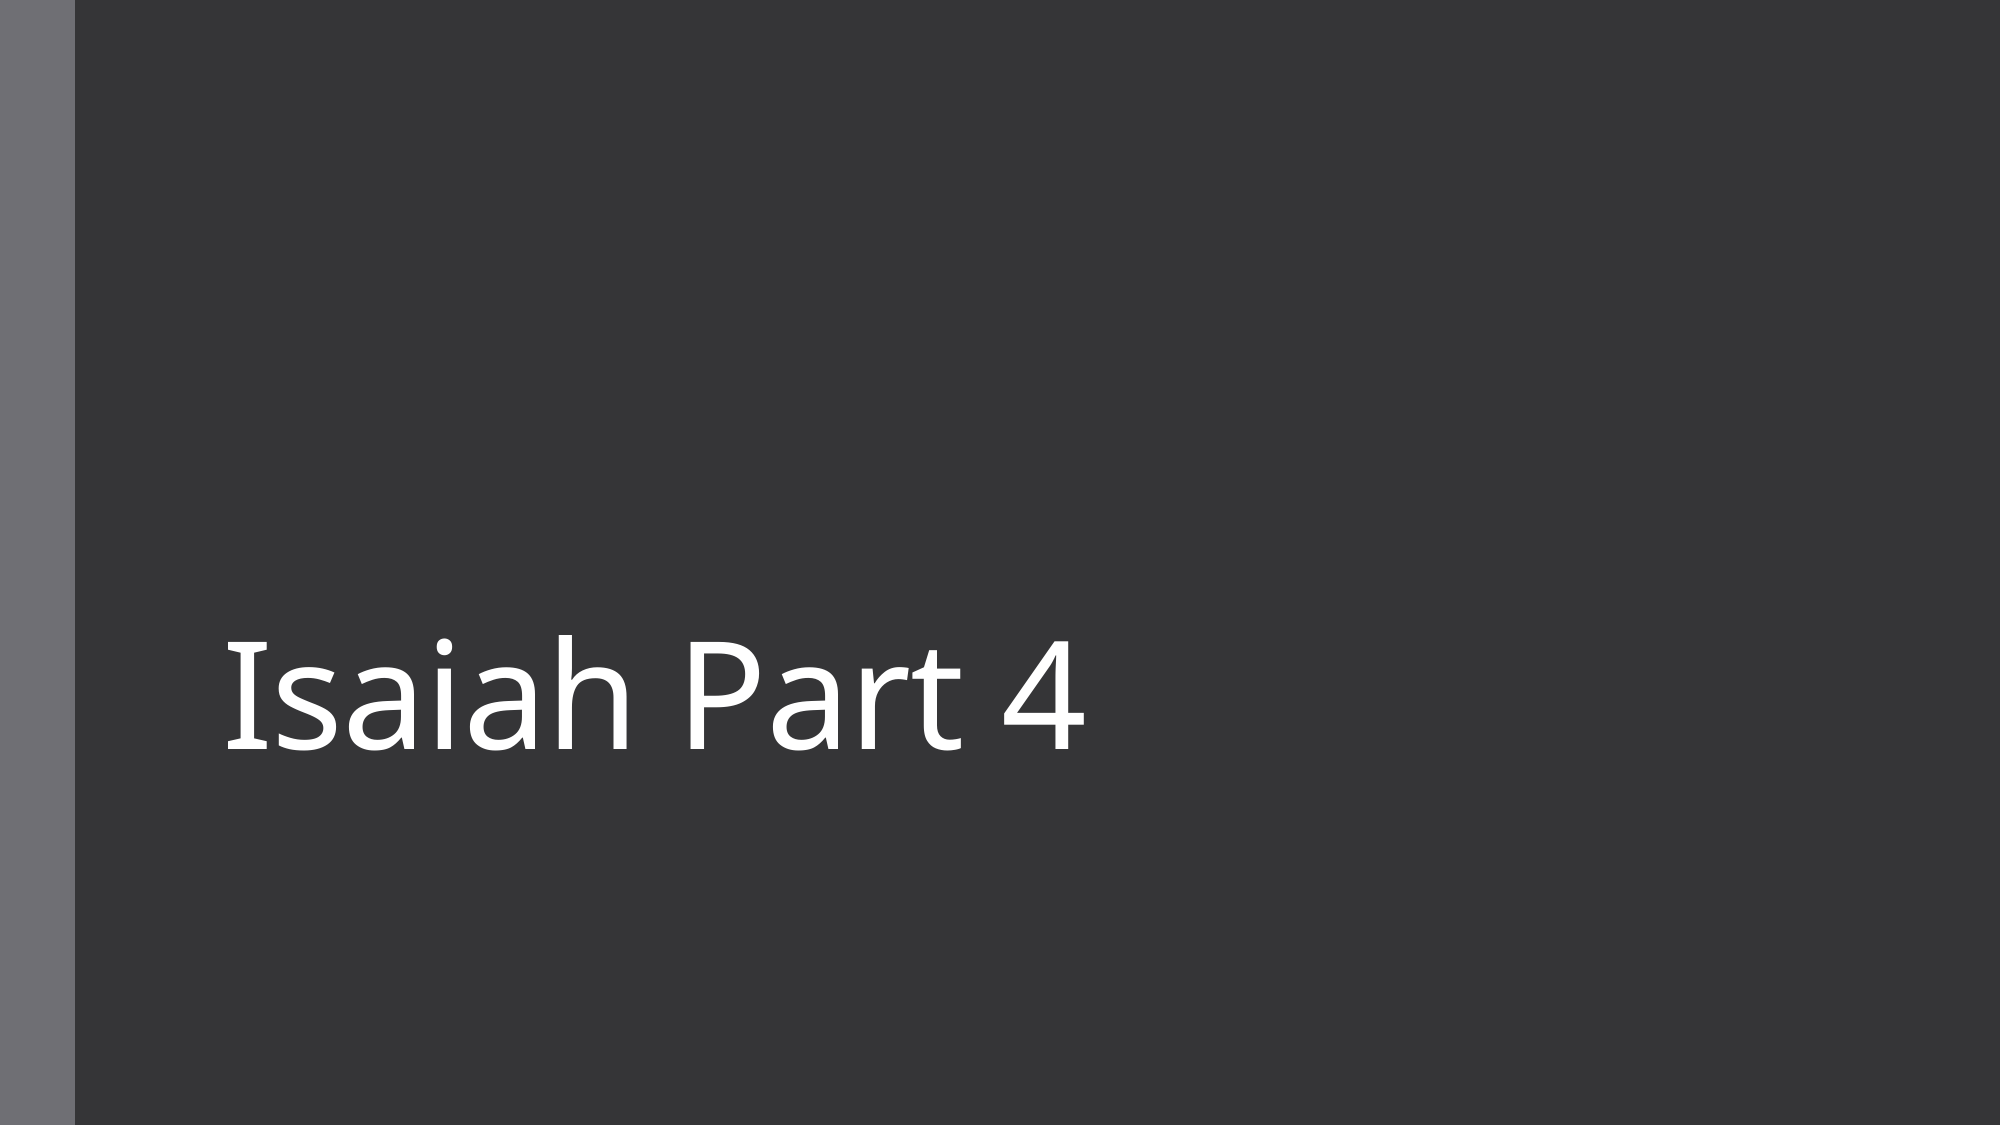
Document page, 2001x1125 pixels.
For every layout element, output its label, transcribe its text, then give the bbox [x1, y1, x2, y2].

title Isaiah Part 4 [206, 124, 1752, 788]
